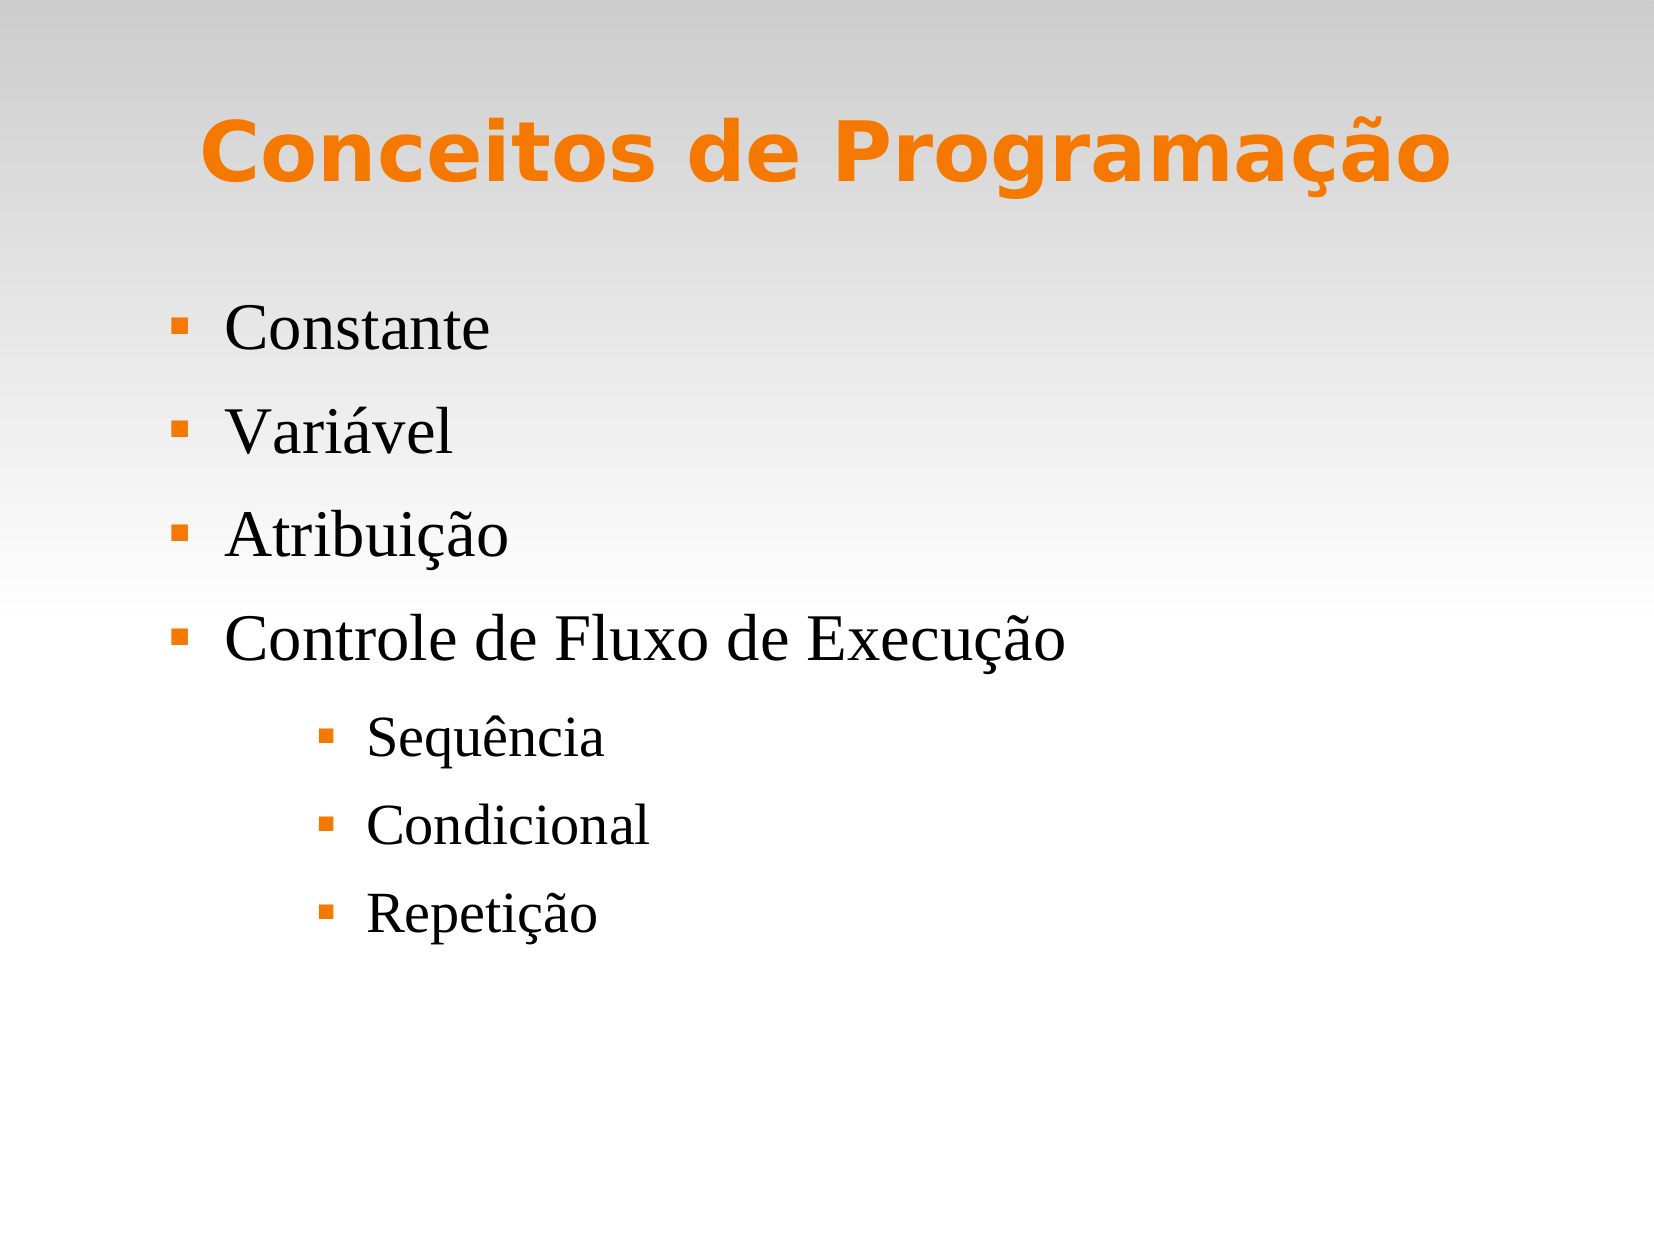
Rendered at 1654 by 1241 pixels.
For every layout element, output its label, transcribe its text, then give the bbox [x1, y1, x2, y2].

title Conceitos de Programação [82, 49, 1571, 257]
list Constante Variável Atribuição Controle de Fluxo de Execução Sequência Condicional Repetição [82, 290, 1571, 1109]
